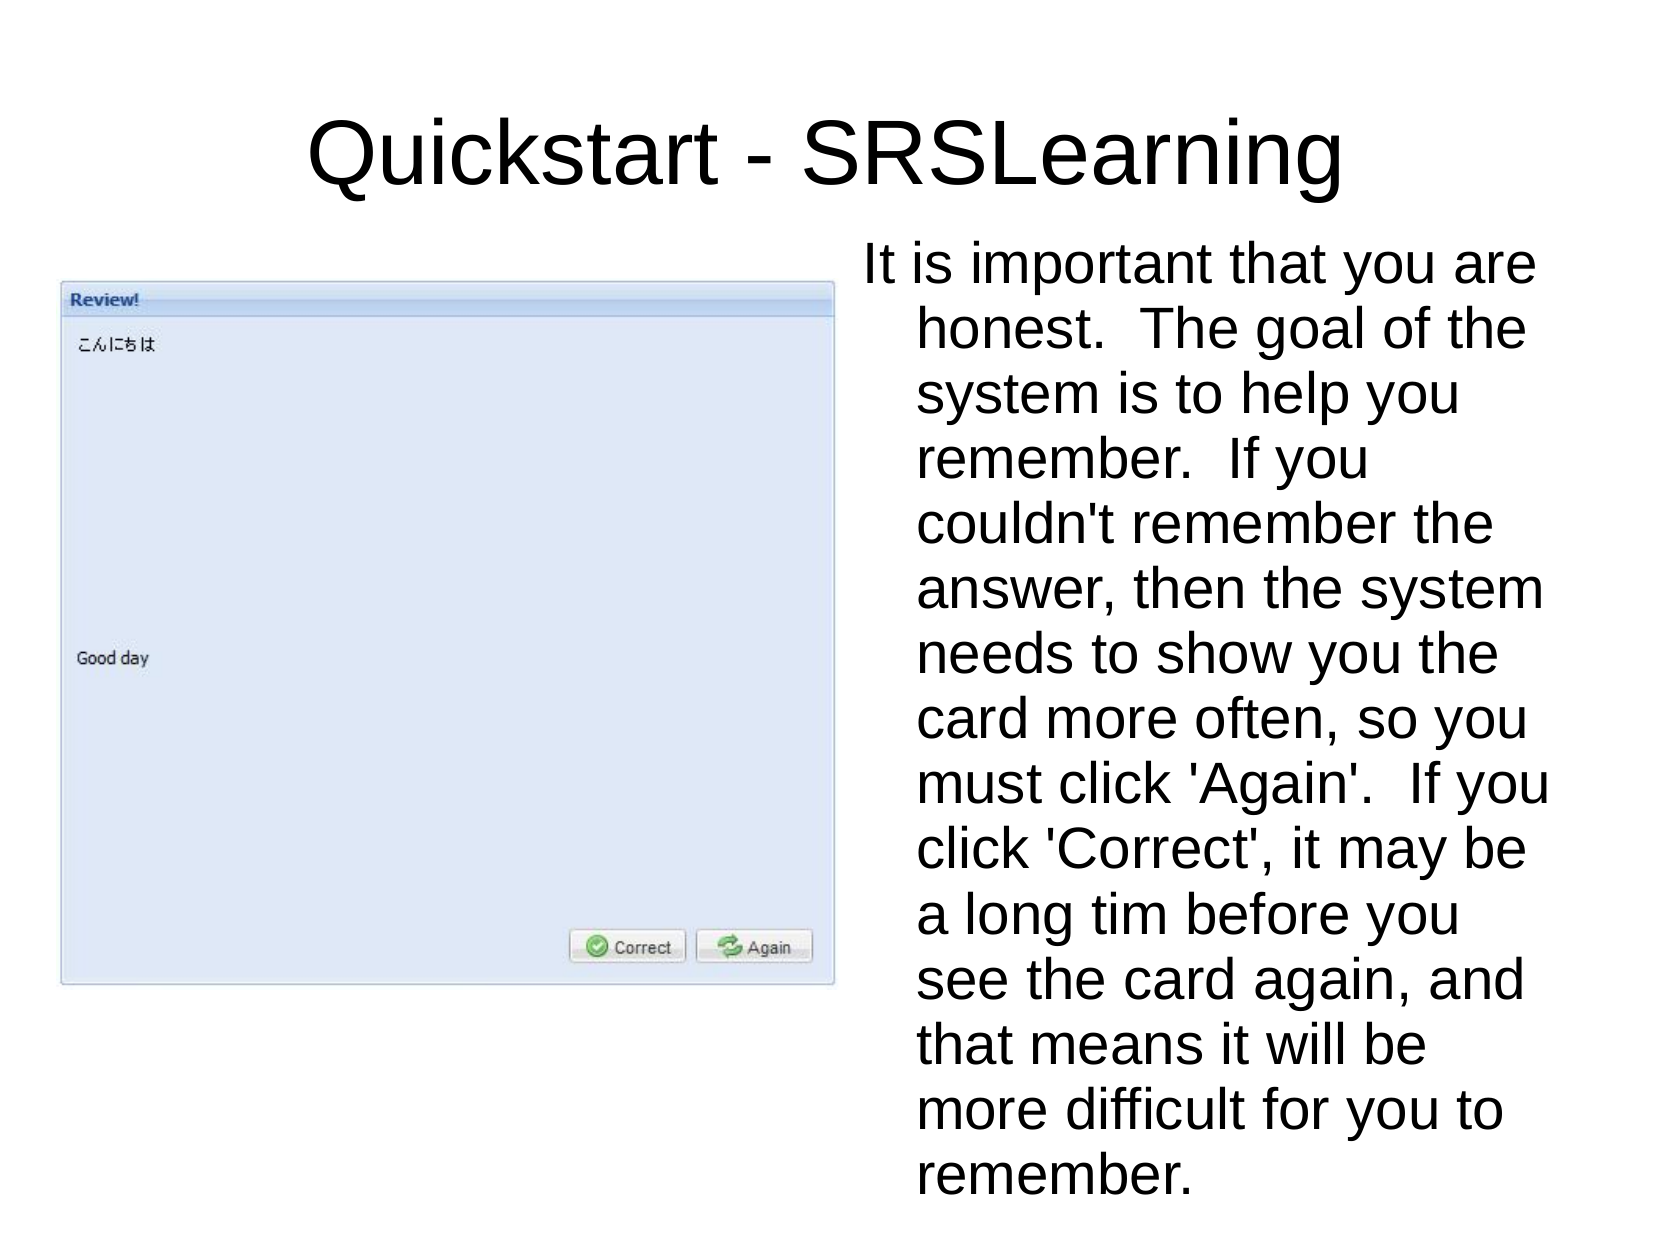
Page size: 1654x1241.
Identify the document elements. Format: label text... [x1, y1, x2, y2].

title Quickstart - SRSLearning [82, 49, 1571, 257]
list It is important that you are honest. The goal of the system is to help you remember. If you couldn't remember the answer, then the system needs to show you the card more often, so you must click 'Again'. If you click 'Correct', it may be a long tim before you see the card again, and that means it will be more difficult for you to remember. [845, 231, 1572, 1203]
picture [56, 278, 840, 991]
